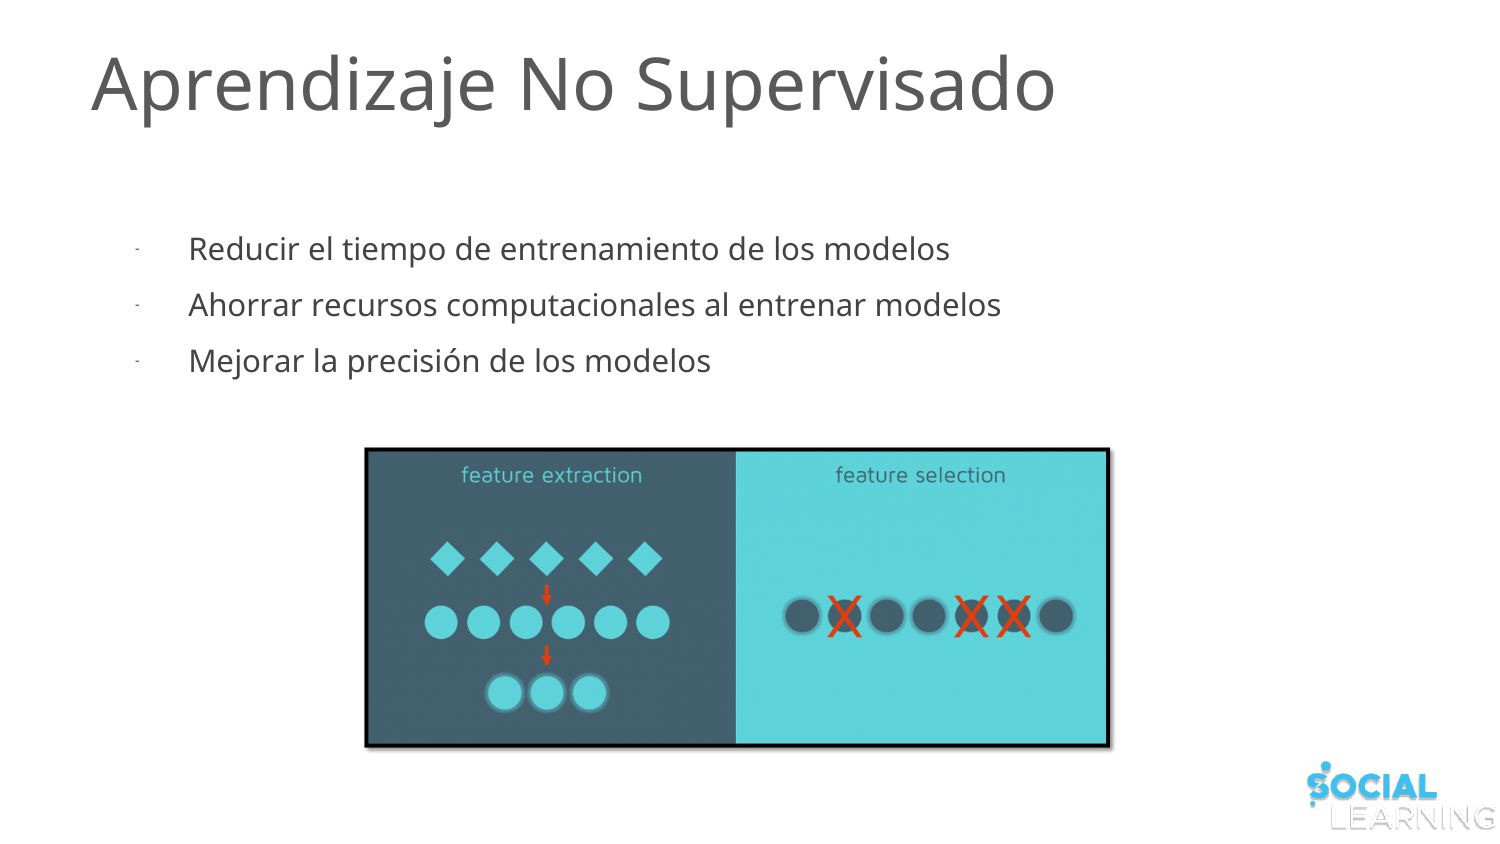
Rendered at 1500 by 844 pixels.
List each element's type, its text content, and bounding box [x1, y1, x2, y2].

text_box Reducir el tiempo de entrenamiento de los modelos Ahorrar recursos computacionales al entrenar modelos Mejorar la precisión de los modelos [76, 195, 1302, 378]
title Aprendizaje No Supervisado [76, 0, 1281, 141]
picture [1301, 744, 1500, 844]
picture [361, 444, 1118, 756]
